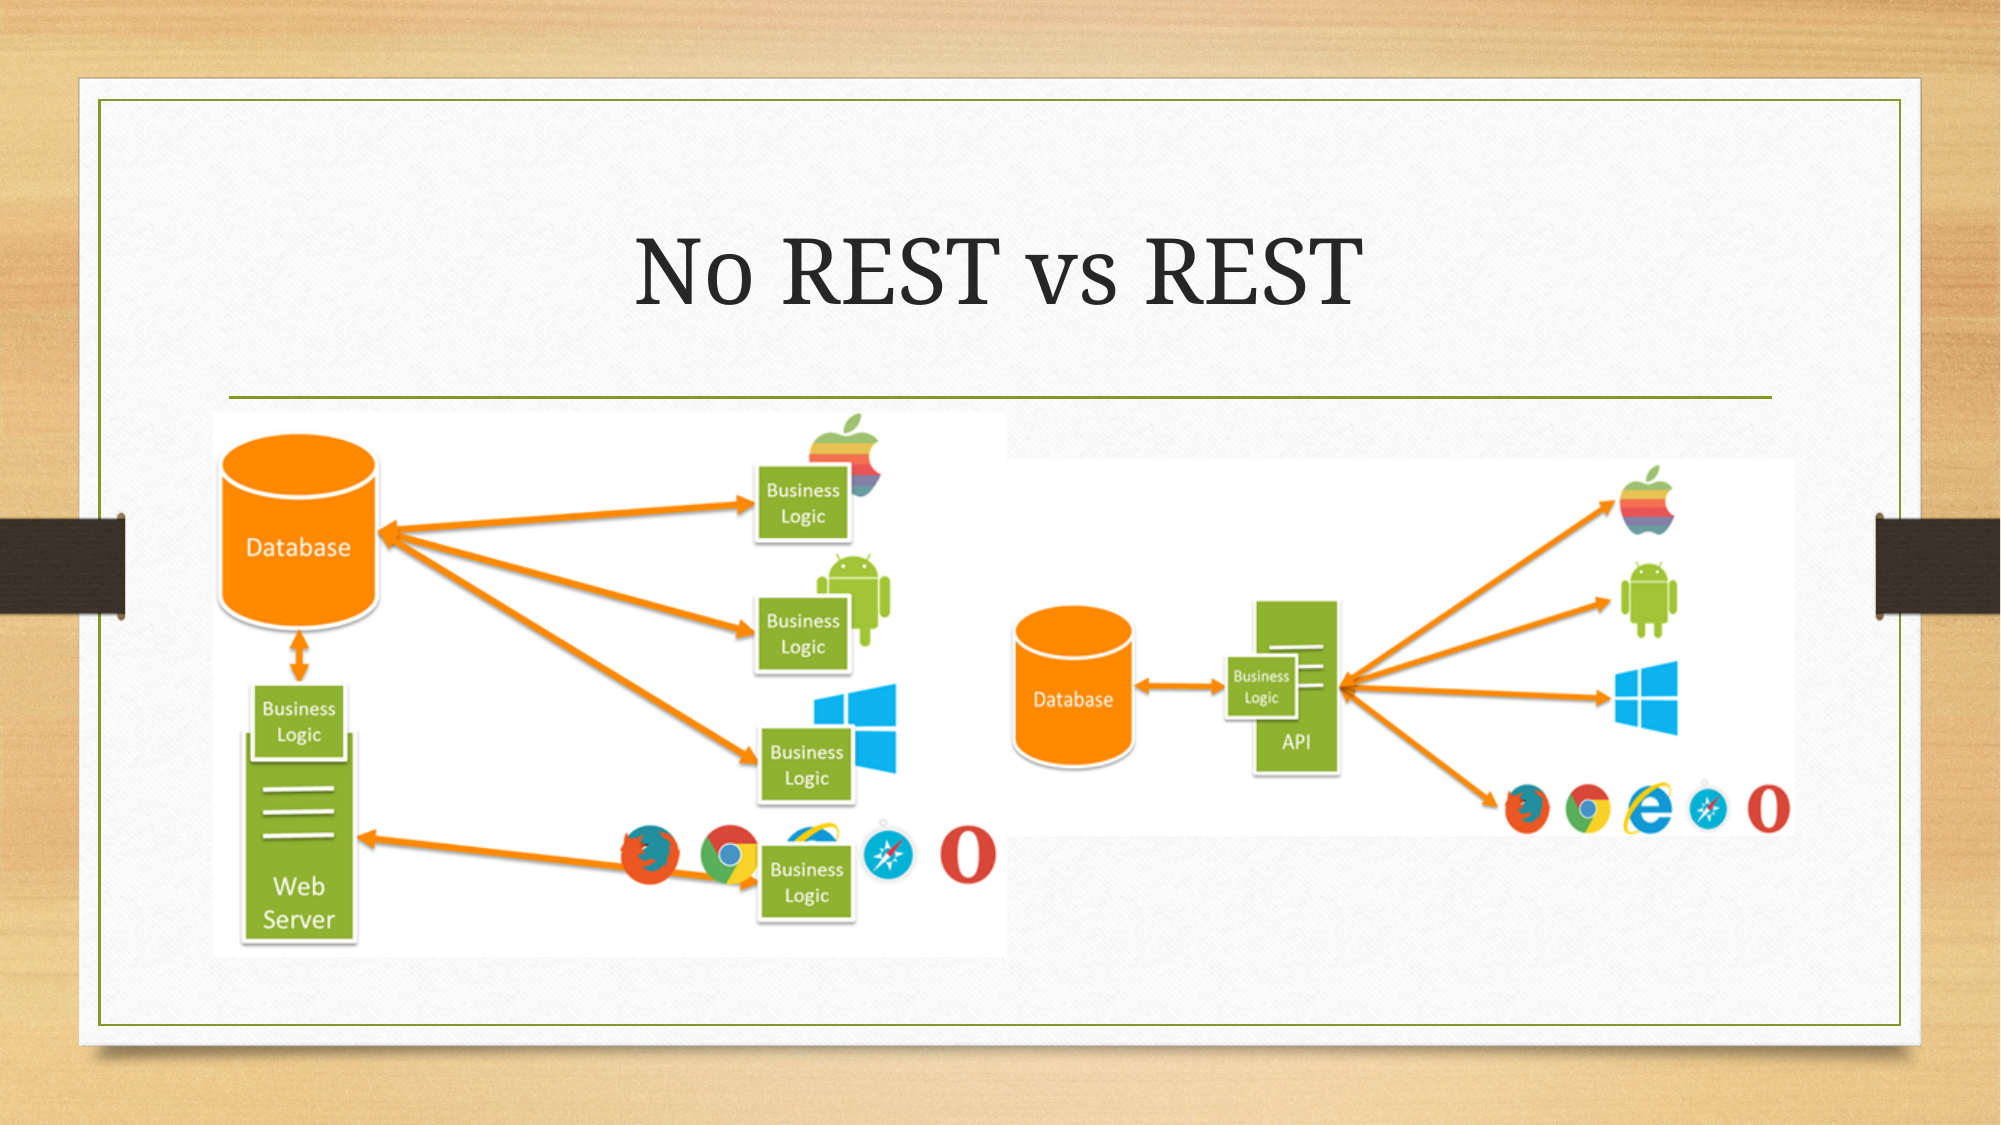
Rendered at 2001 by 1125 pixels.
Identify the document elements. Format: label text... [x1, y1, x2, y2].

title No REST vs REST [212, 161, 1788, 376]
picture [212, 412, 1795, 957]
